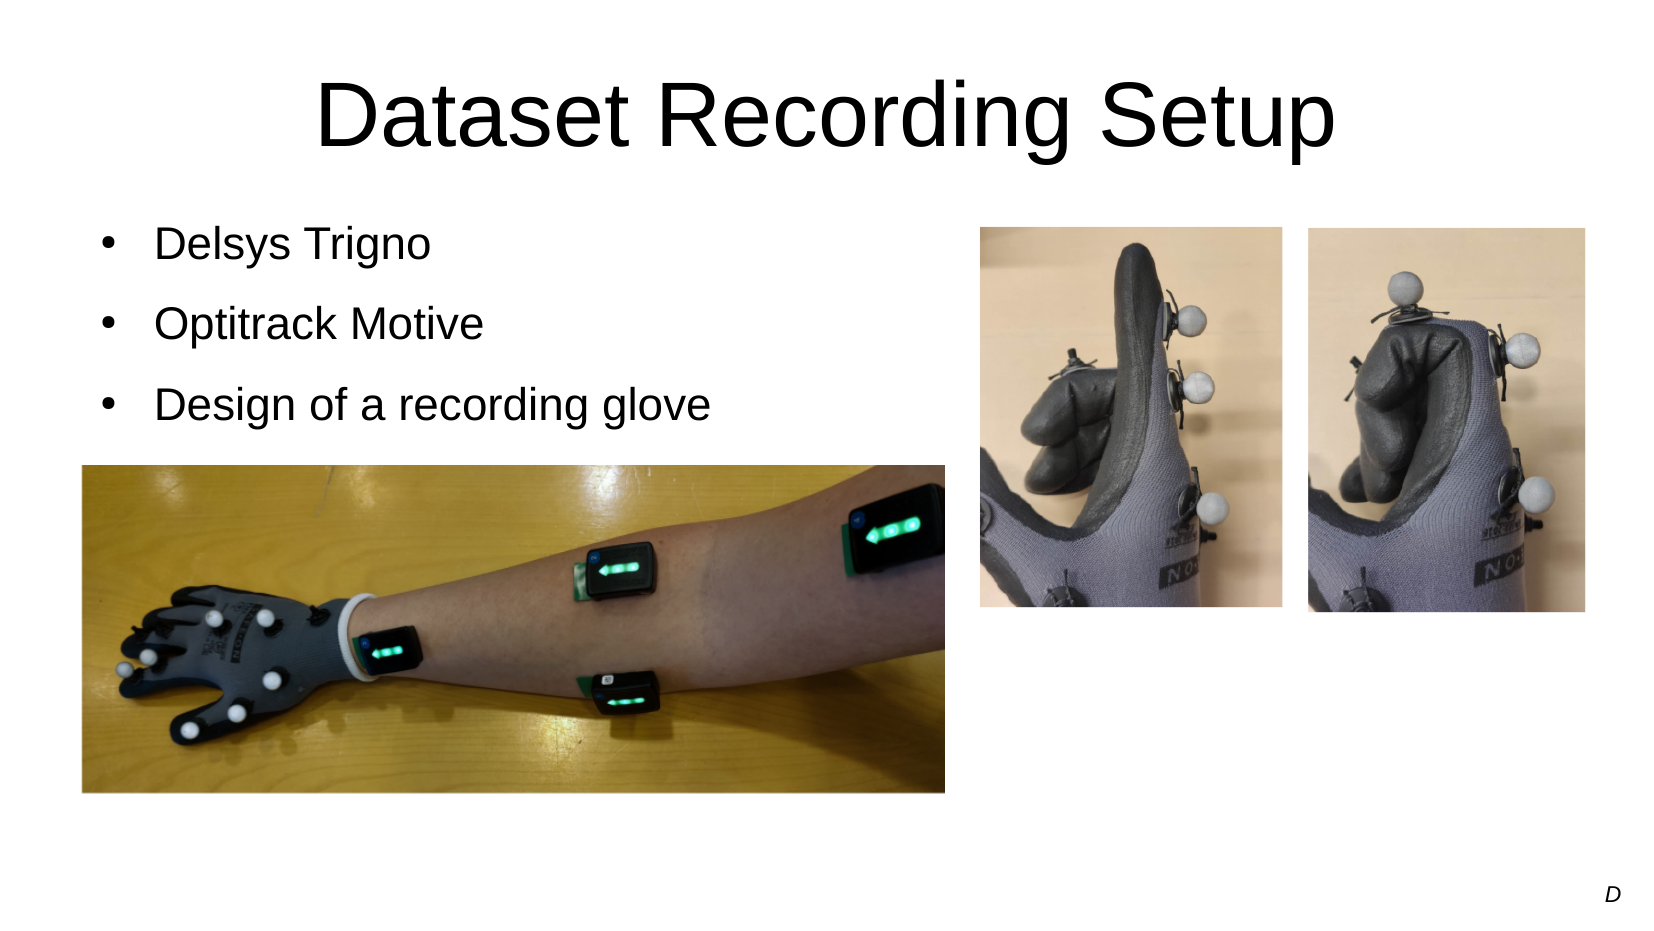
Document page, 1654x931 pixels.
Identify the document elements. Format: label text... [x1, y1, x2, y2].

list Delsys Trigno Optitrack Motive Design of a recording glove [82, 217, 1571, 758]
text_box D [1590, 874, 1637, 916]
title Dataset Recording Setup [82, 37, 1571, 193]
picture [75, 465, 945, 806]
picture [1571, 224, 1586, 616]
